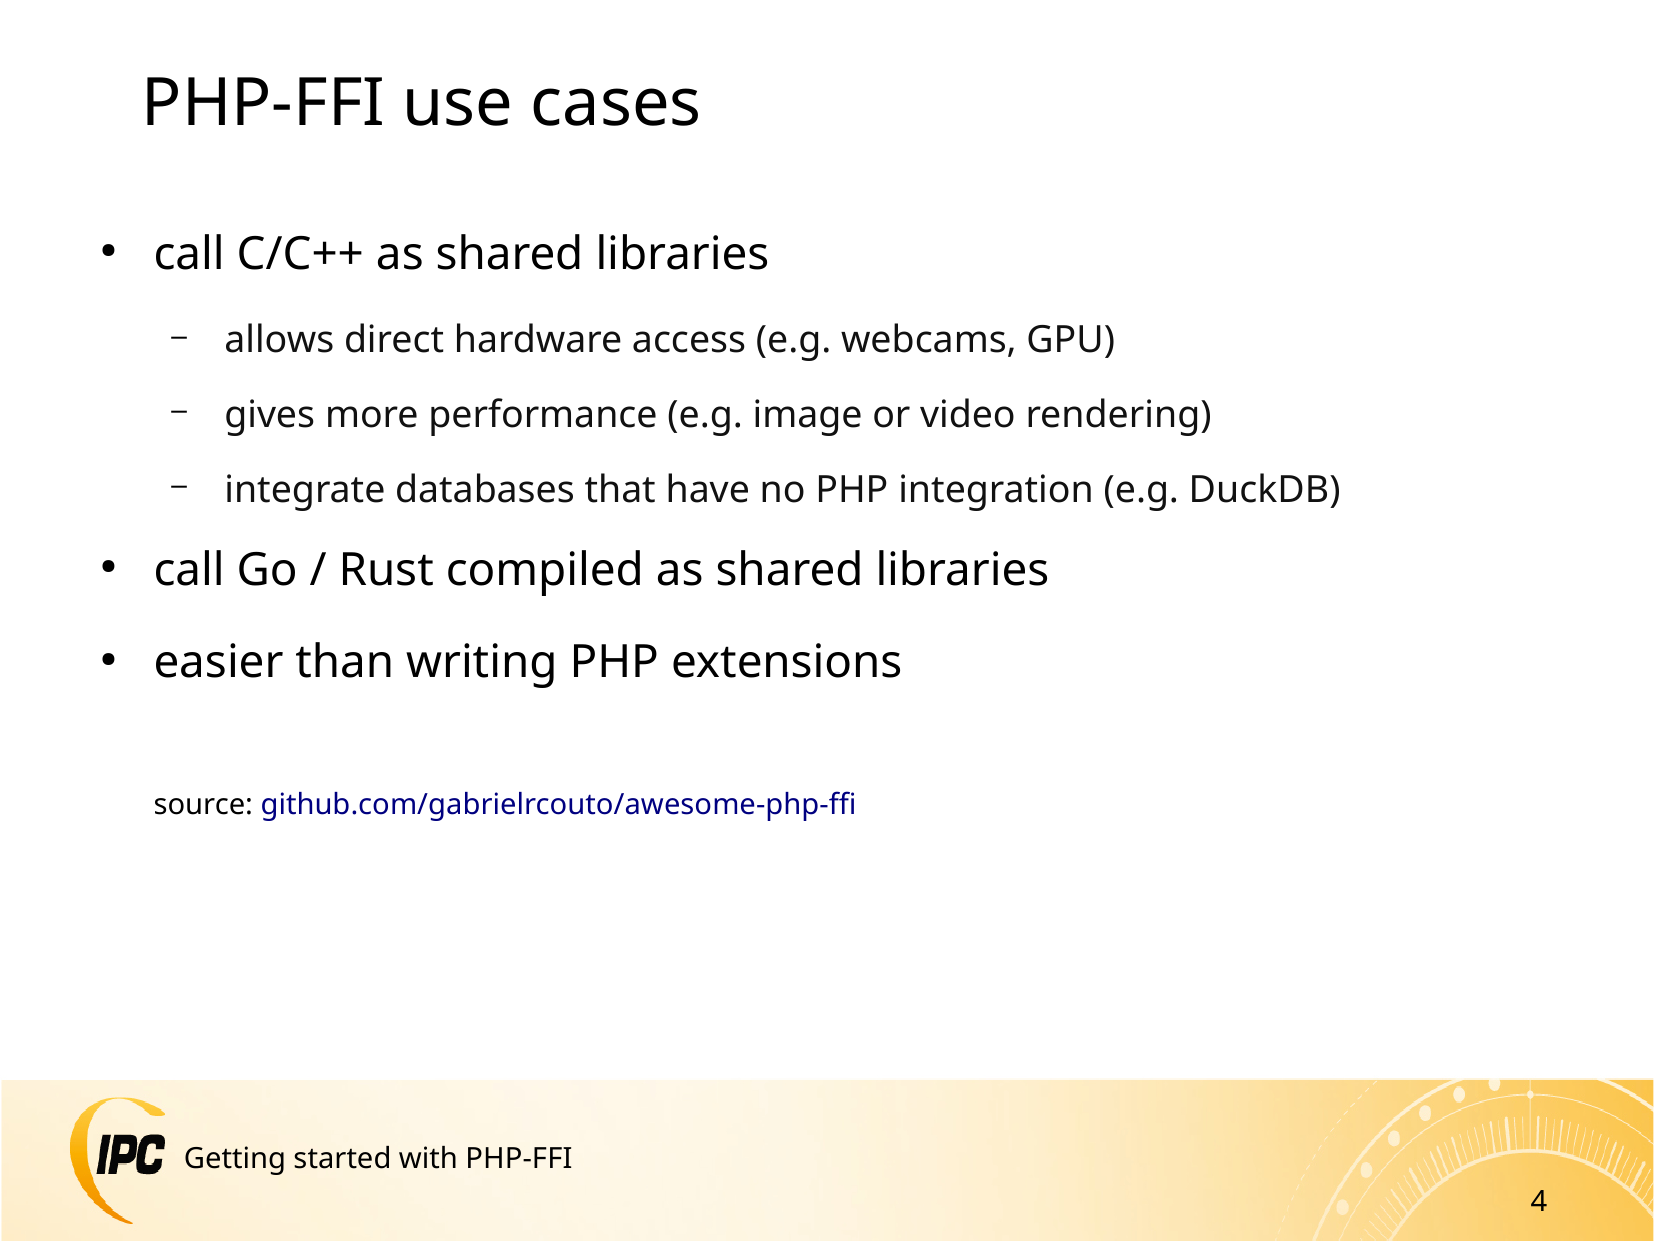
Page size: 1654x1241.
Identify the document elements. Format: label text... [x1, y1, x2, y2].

list call C/C++ as shared libraries allows direct hardware access (e.g. webcams, GPU) gives more performance (e.g. image or video rendering) integrate databases that have no PHP integration (e.g. DuckDB) call Go / Rust compiled as shared libraries easier than writing PHP extensions source: github.com/gabrielrcouto/awesome-php-ffi [82, 220, 1571, 991]
picture [0, 0, 1654, 1241]
title PHP-FFI use cases [82, 3, 1571, 196]
